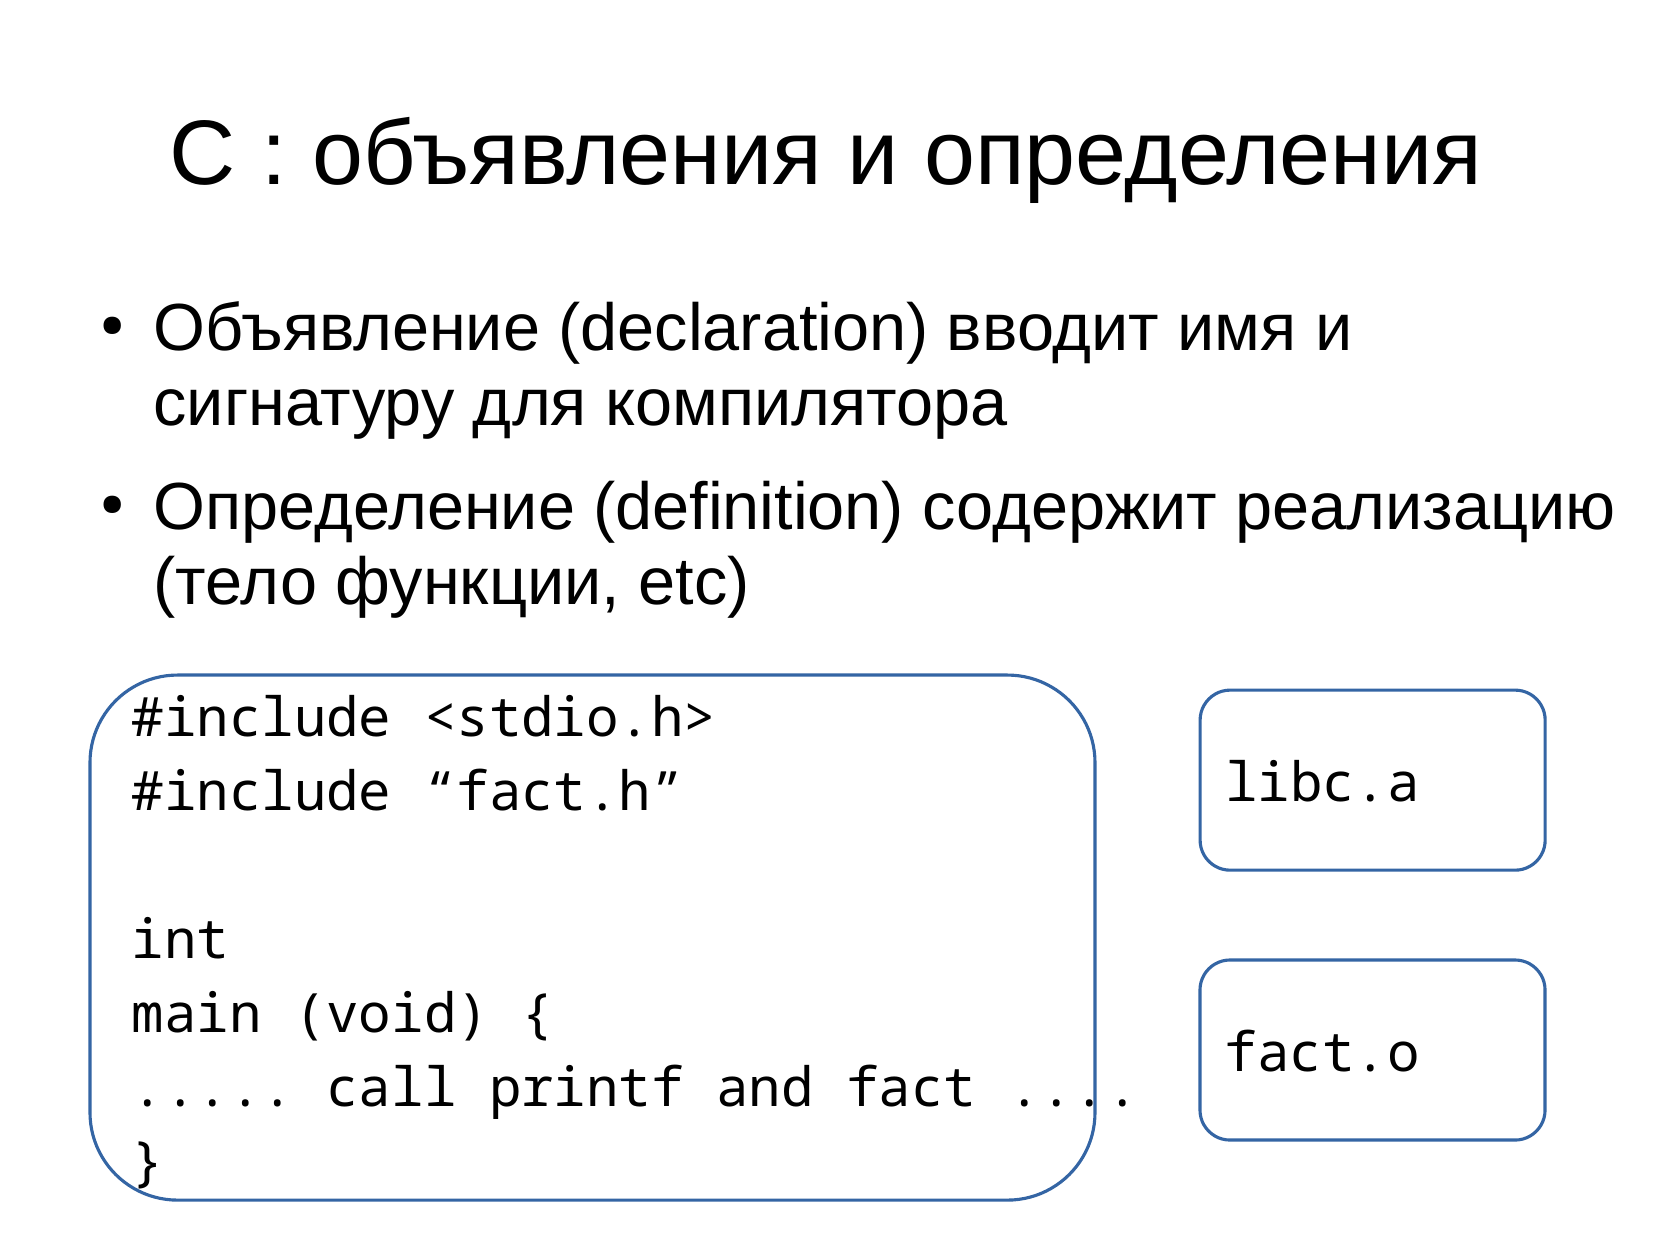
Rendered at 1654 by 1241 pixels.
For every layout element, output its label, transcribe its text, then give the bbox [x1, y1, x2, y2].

list Объявление (declaration) вводит имя и сигнатуру для компилятора Определение (definition) содержит реализацию (тело функции, etc) [82, 290, 1654, 661]
text_box #include <stdio.h> #include “fact.h” int main (void) { ..... call printf and fact .... } [90, 675, 1096, 1201]
text_box fact.o [1200, 960, 1546, 1141]
text_box libc.a [1200, 690, 1546, 871]
title C : объявления и определения [82, 49, 1571, 257]
